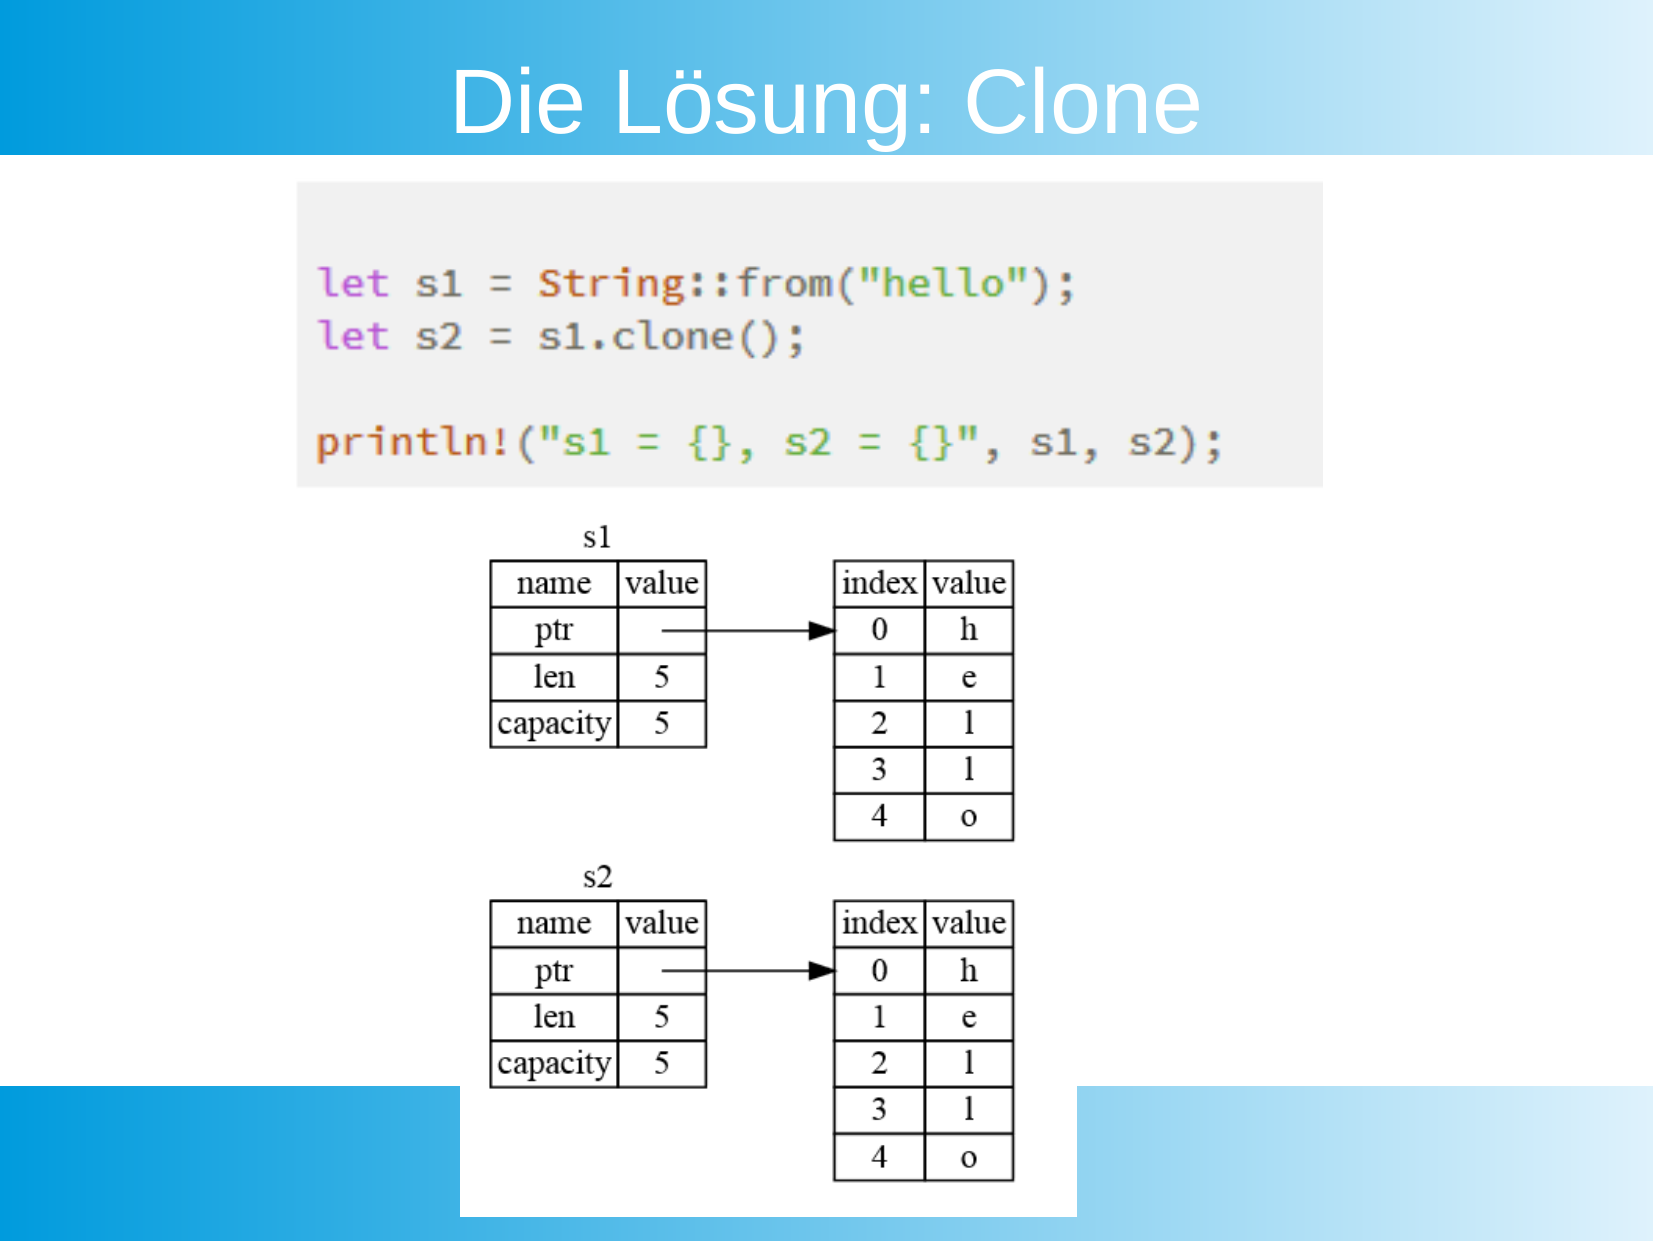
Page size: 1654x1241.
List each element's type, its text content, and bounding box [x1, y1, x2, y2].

title Die Lösung: Clone [82, 49, 1571, 155]
picture [460, 506, 1077, 1217]
picture [295, 177, 1323, 491]
